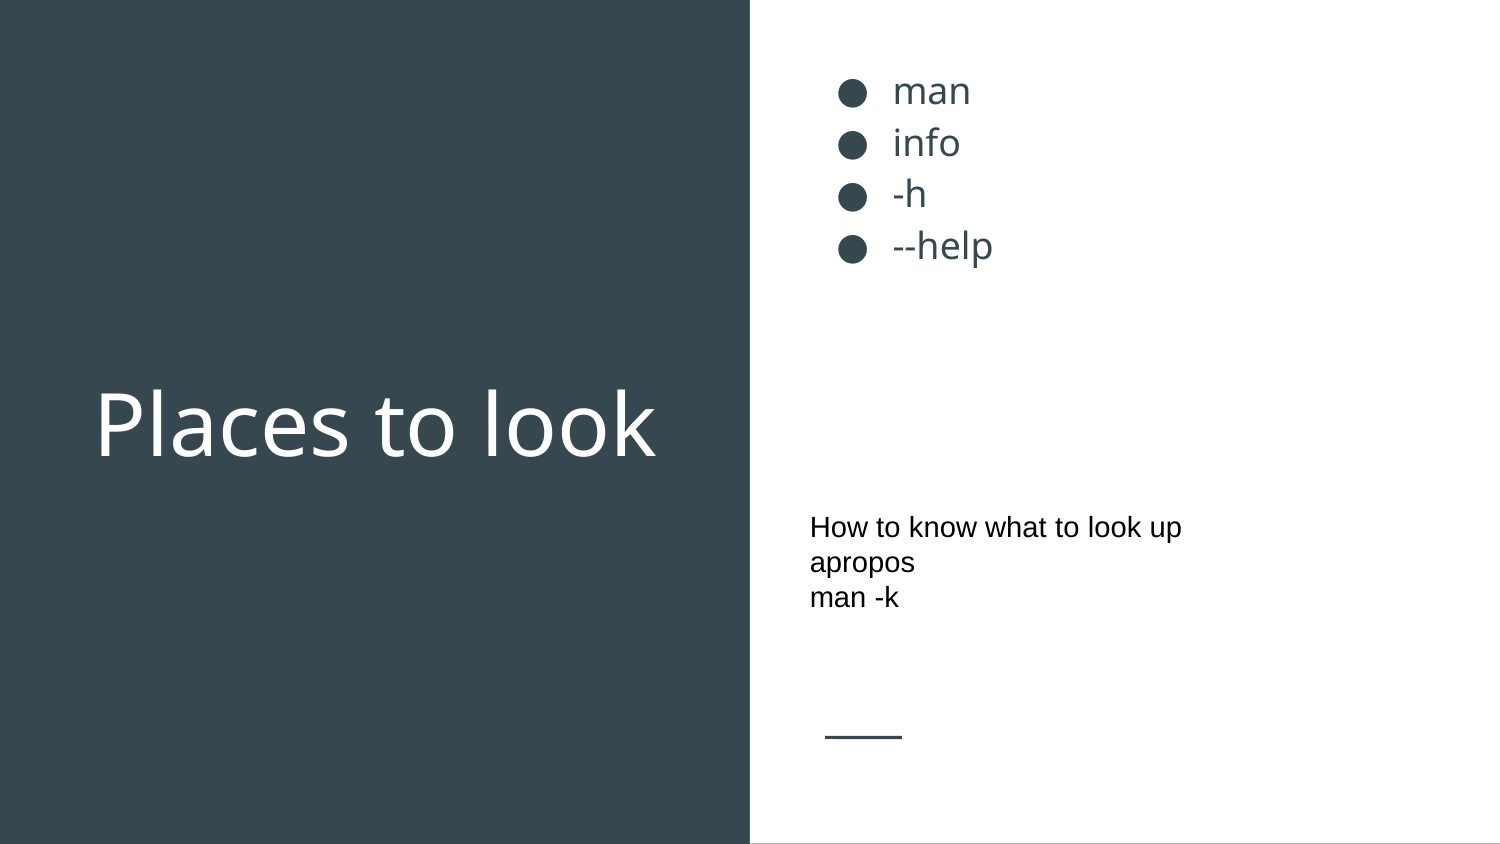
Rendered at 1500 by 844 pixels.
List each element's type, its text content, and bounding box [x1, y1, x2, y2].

list man info -h --help [802, 35, 1432, 332]
text_box How to know what to look up apropos man -k [794, 492, 1480, 707]
title Places to look [43, 284, 708, 560]
